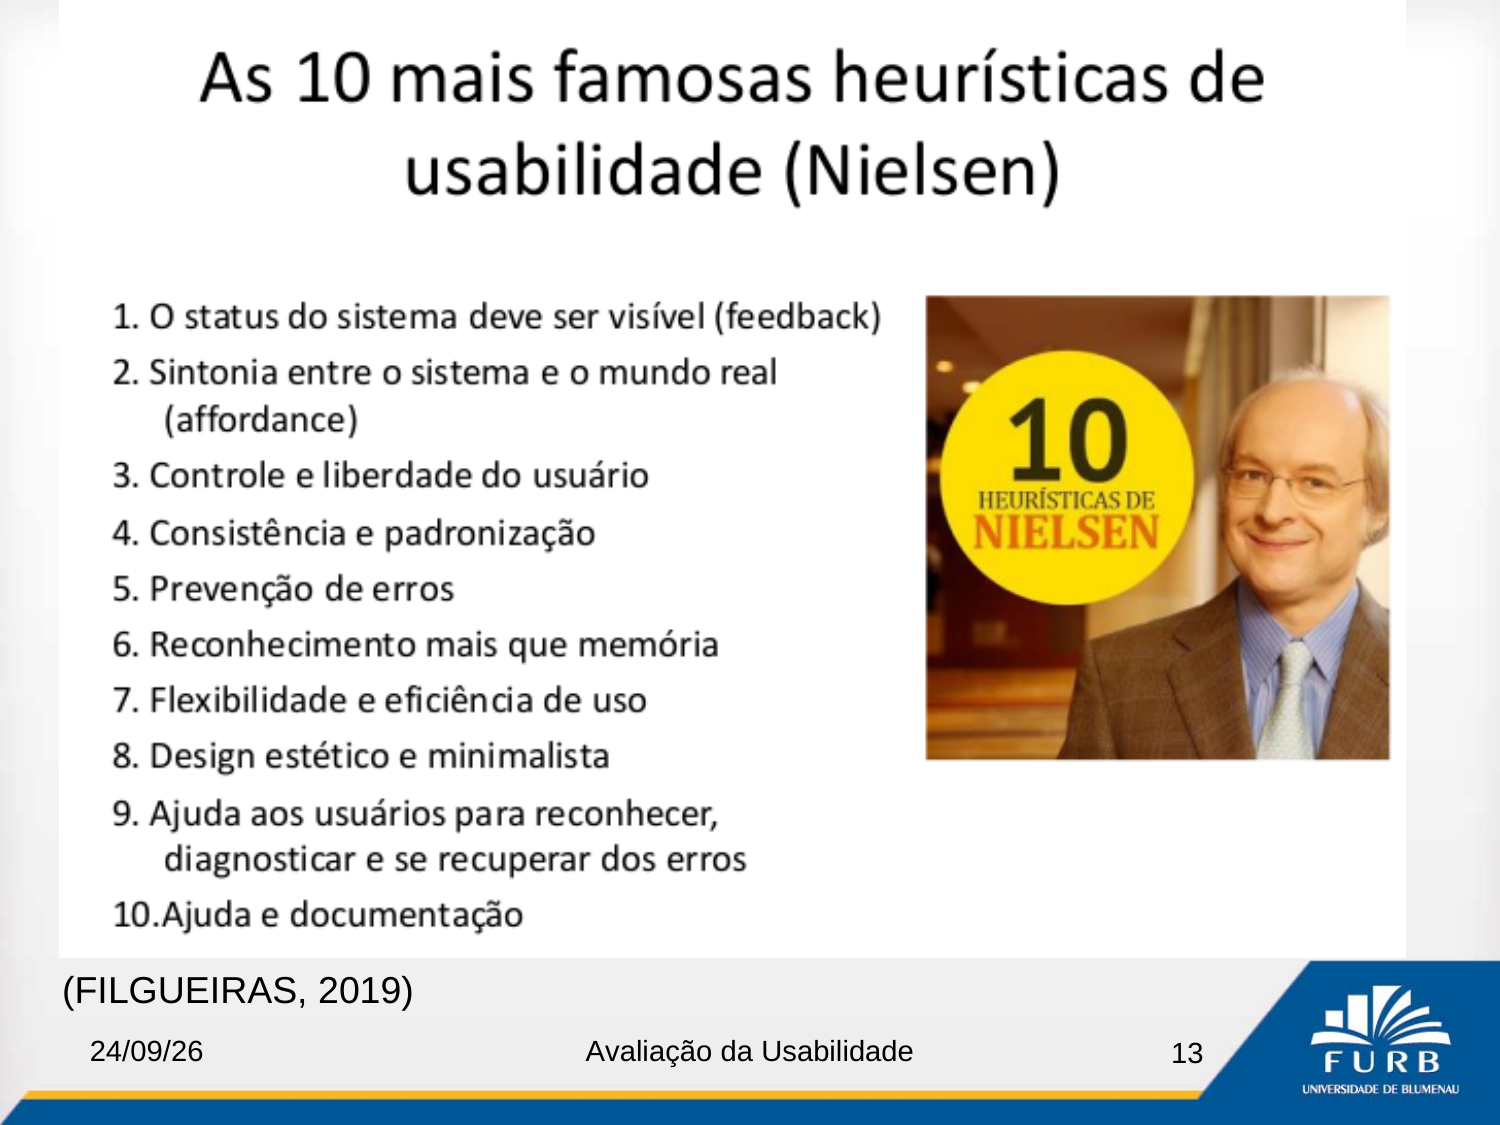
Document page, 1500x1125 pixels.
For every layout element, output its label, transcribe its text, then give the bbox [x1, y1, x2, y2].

picture [0, 0, 1500, 1125]
text_box (FILGUEIRAS, 2019) [47, 958, 461, 1063]
